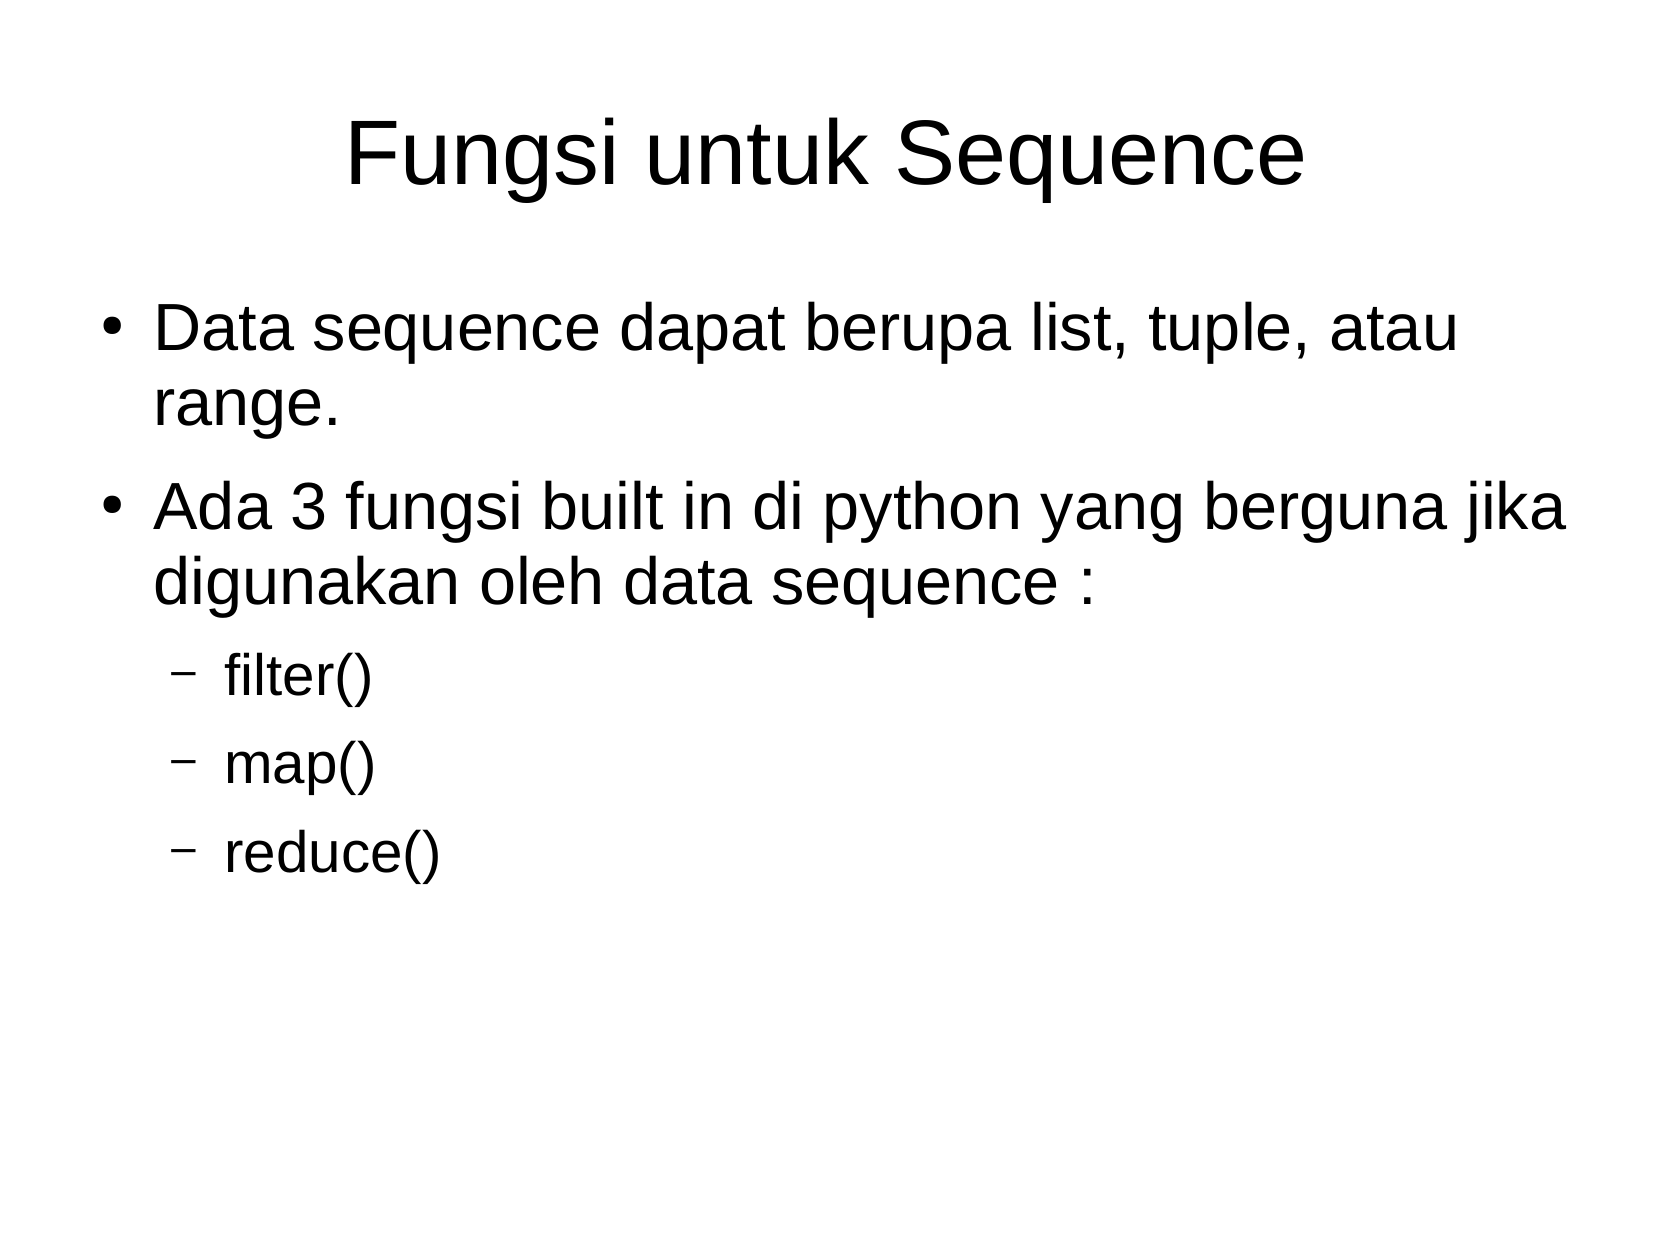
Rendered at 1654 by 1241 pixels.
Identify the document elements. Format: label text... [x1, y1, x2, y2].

list Data sequence dapat berupa list, tuple, atau range. Ada 3 fungsi built in di python yang berguna jika digunakan oleh data sequence : filter() map() reduce() [82, 290, 1571, 1010]
title Fungsi untuk Sequence [82, 49, 1571, 257]
